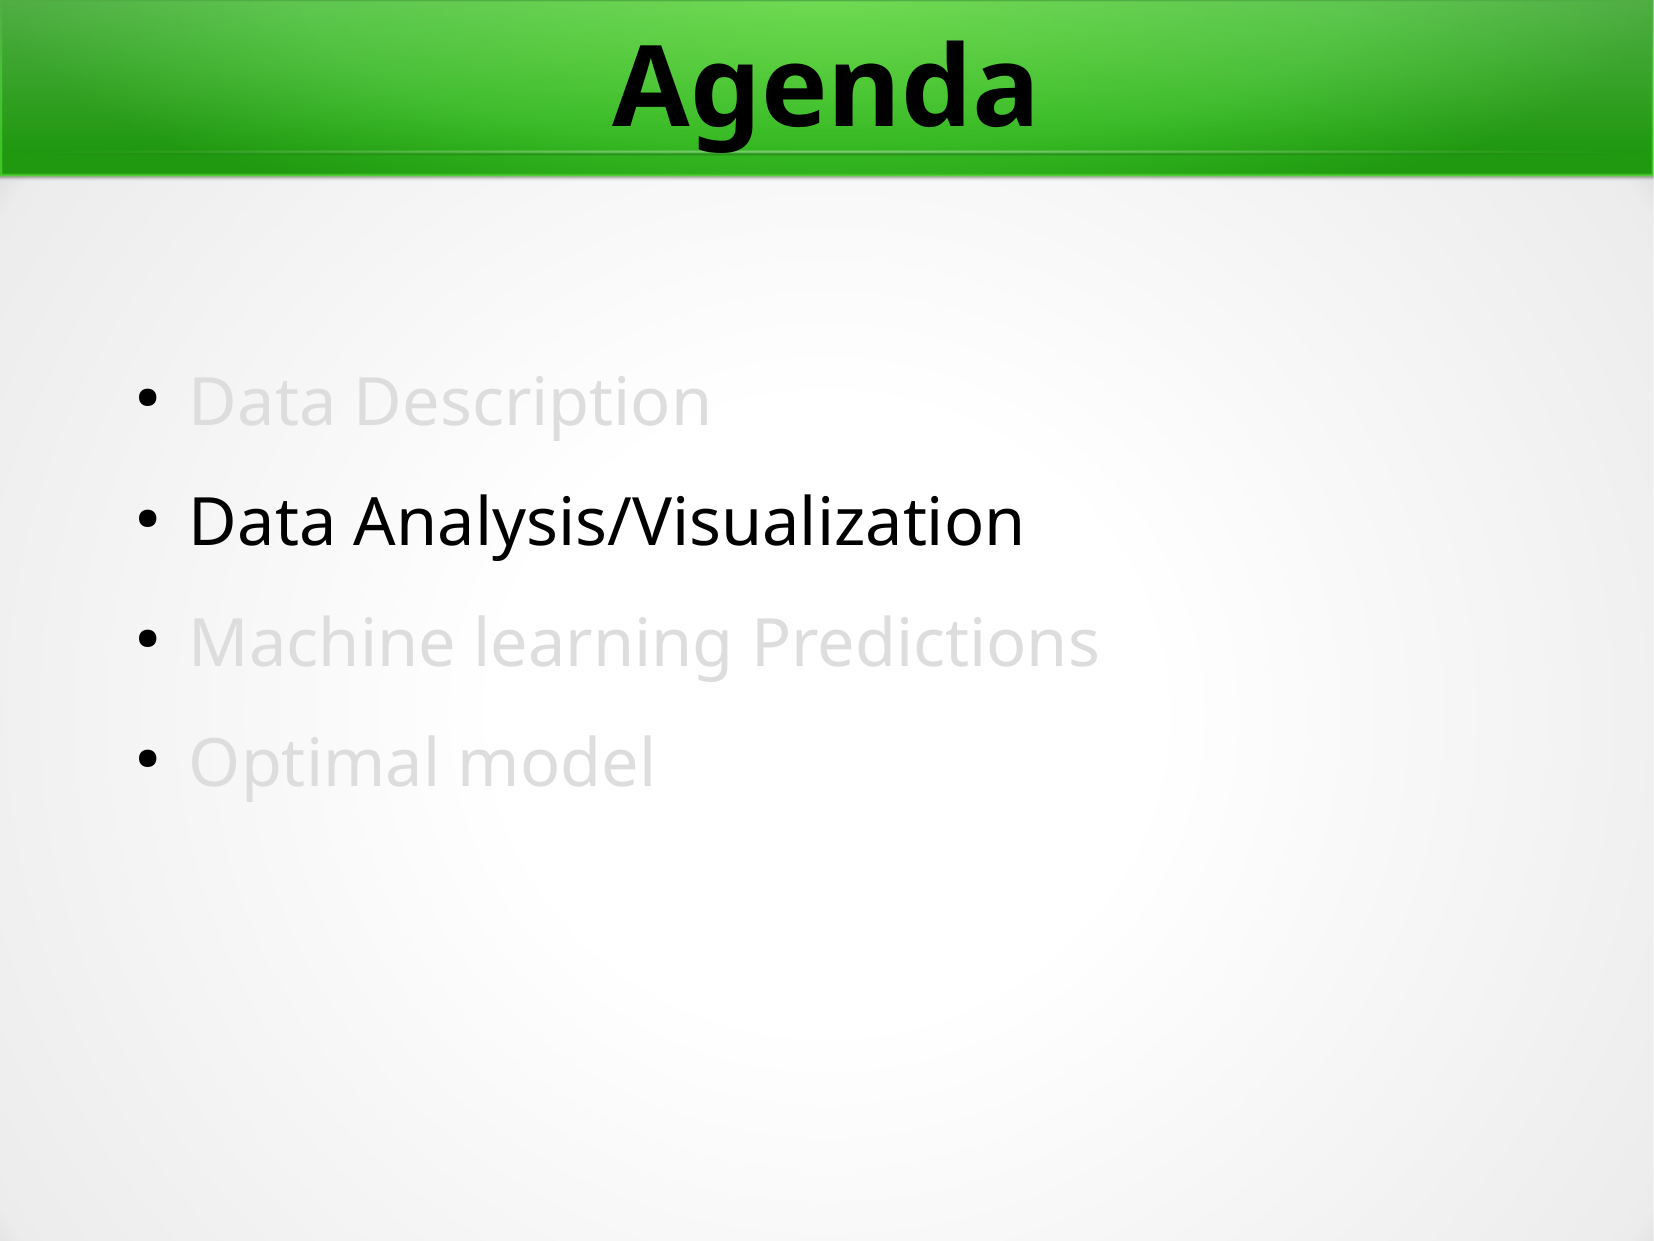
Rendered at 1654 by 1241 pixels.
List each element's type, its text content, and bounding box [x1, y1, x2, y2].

title Agenda [82, 11, 1571, 154]
picture [0, 0, 1654, 1241]
list Data Description Data Analysis/Visualization Machine learning Predictions Optimal model [118, 354, 1607, 1177]
